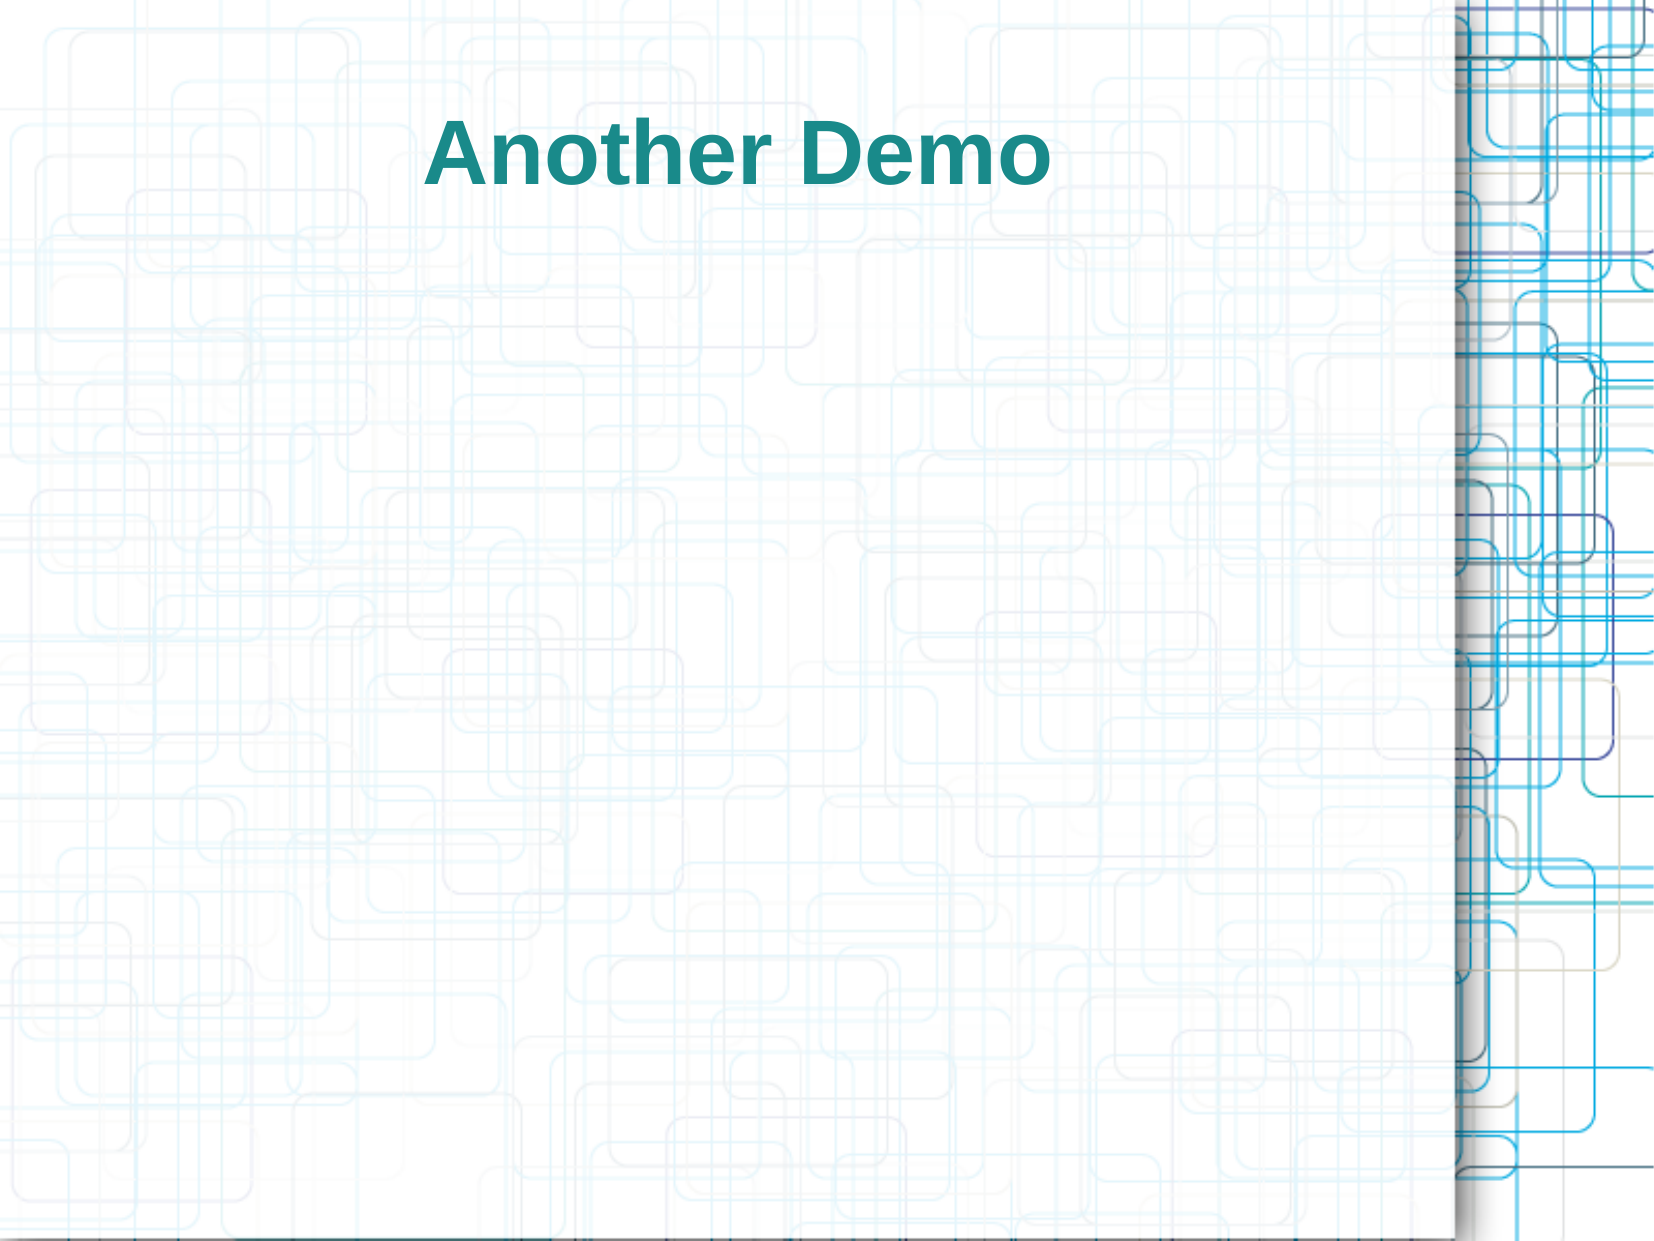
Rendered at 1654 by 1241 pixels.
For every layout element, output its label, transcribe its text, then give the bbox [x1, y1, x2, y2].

picture [0, 0, 1654, 1241]
title Another Demo [59, 56, 1418, 250]
